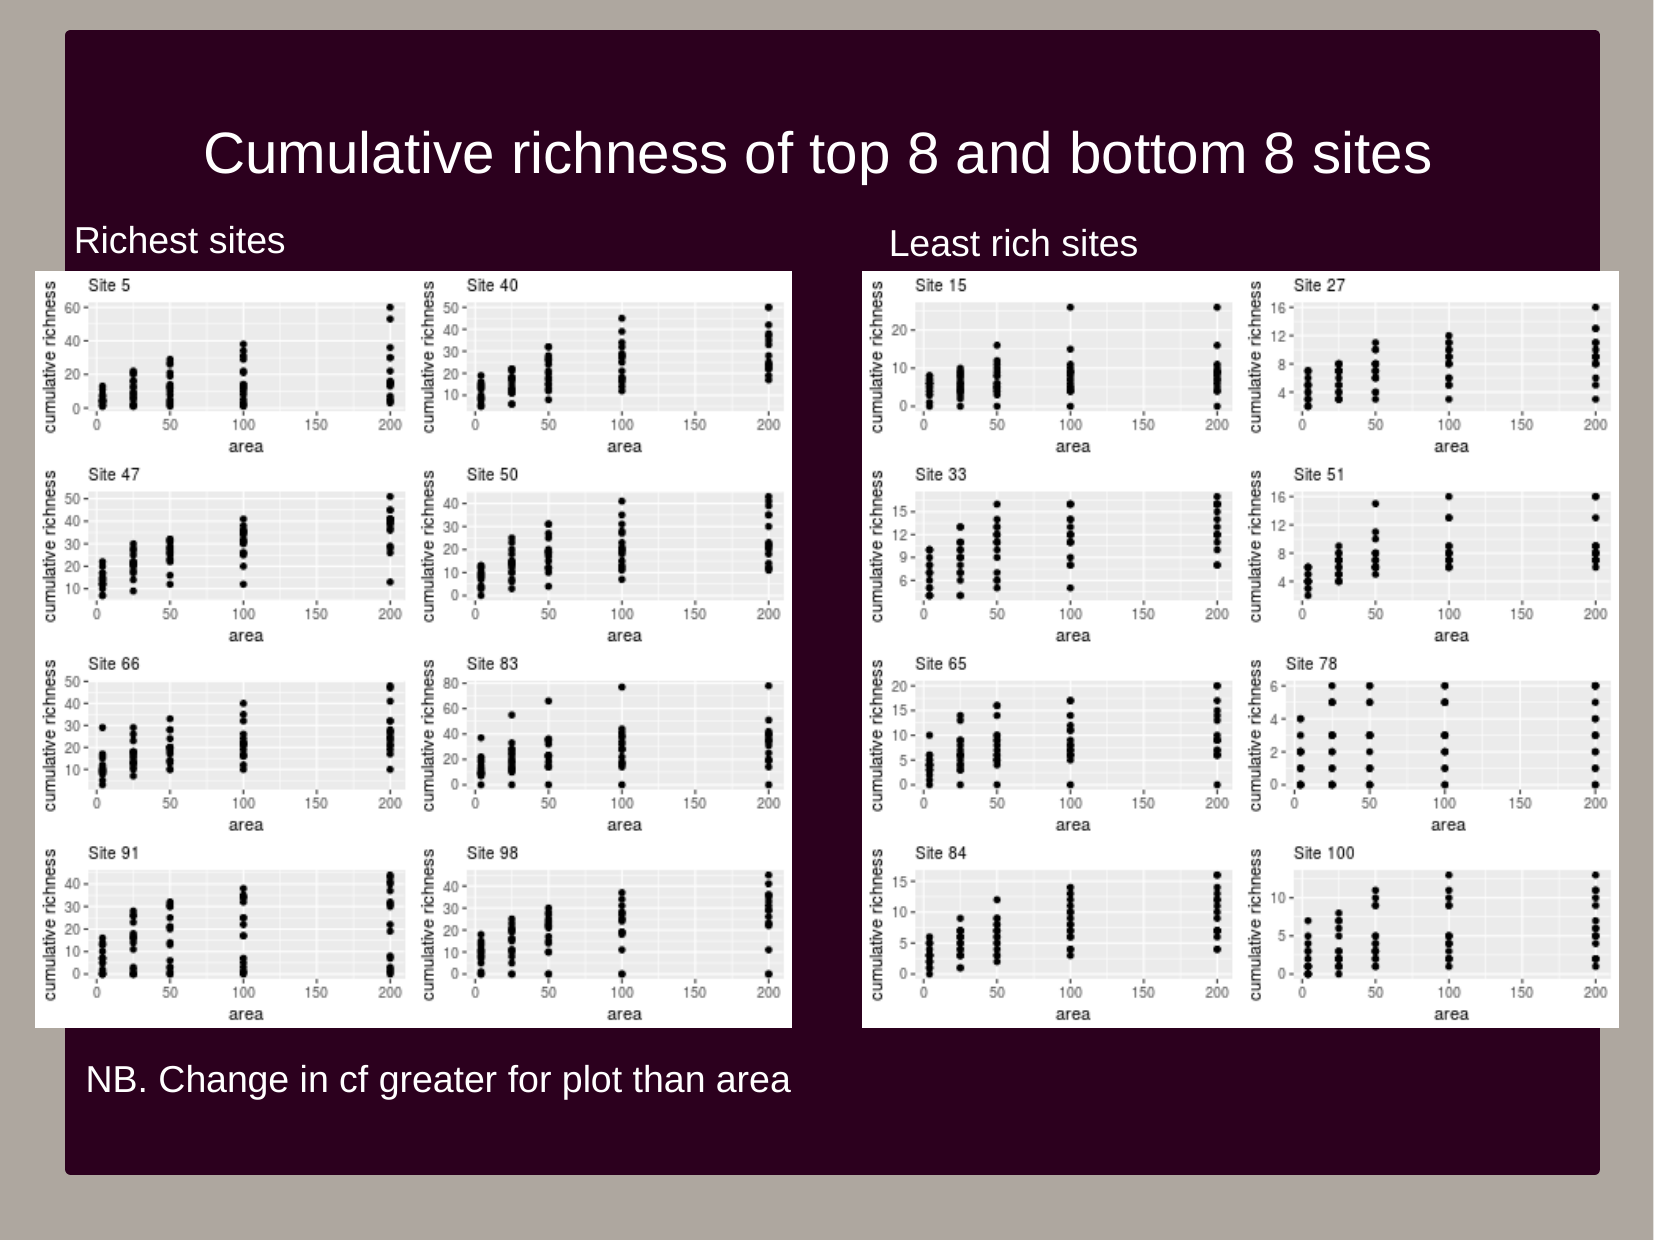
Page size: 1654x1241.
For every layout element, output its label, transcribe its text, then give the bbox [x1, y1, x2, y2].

picture [35, 271, 792, 1028]
text_box Least rich sites [874, 214, 1288, 272]
title Cumulative richness of top 8 and bottom 8 sites [82, 49, 1571, 257]
text_box [70, 35, 1595, 271]
text_box [70, 257, 1595, 1170]
text_box Richest sites [59, 212, 591, 270]
text_box NB. Change in cf greater for plot than area [70, 1051, 886, 1108]
picture [862, 271, 1619, 1028]
